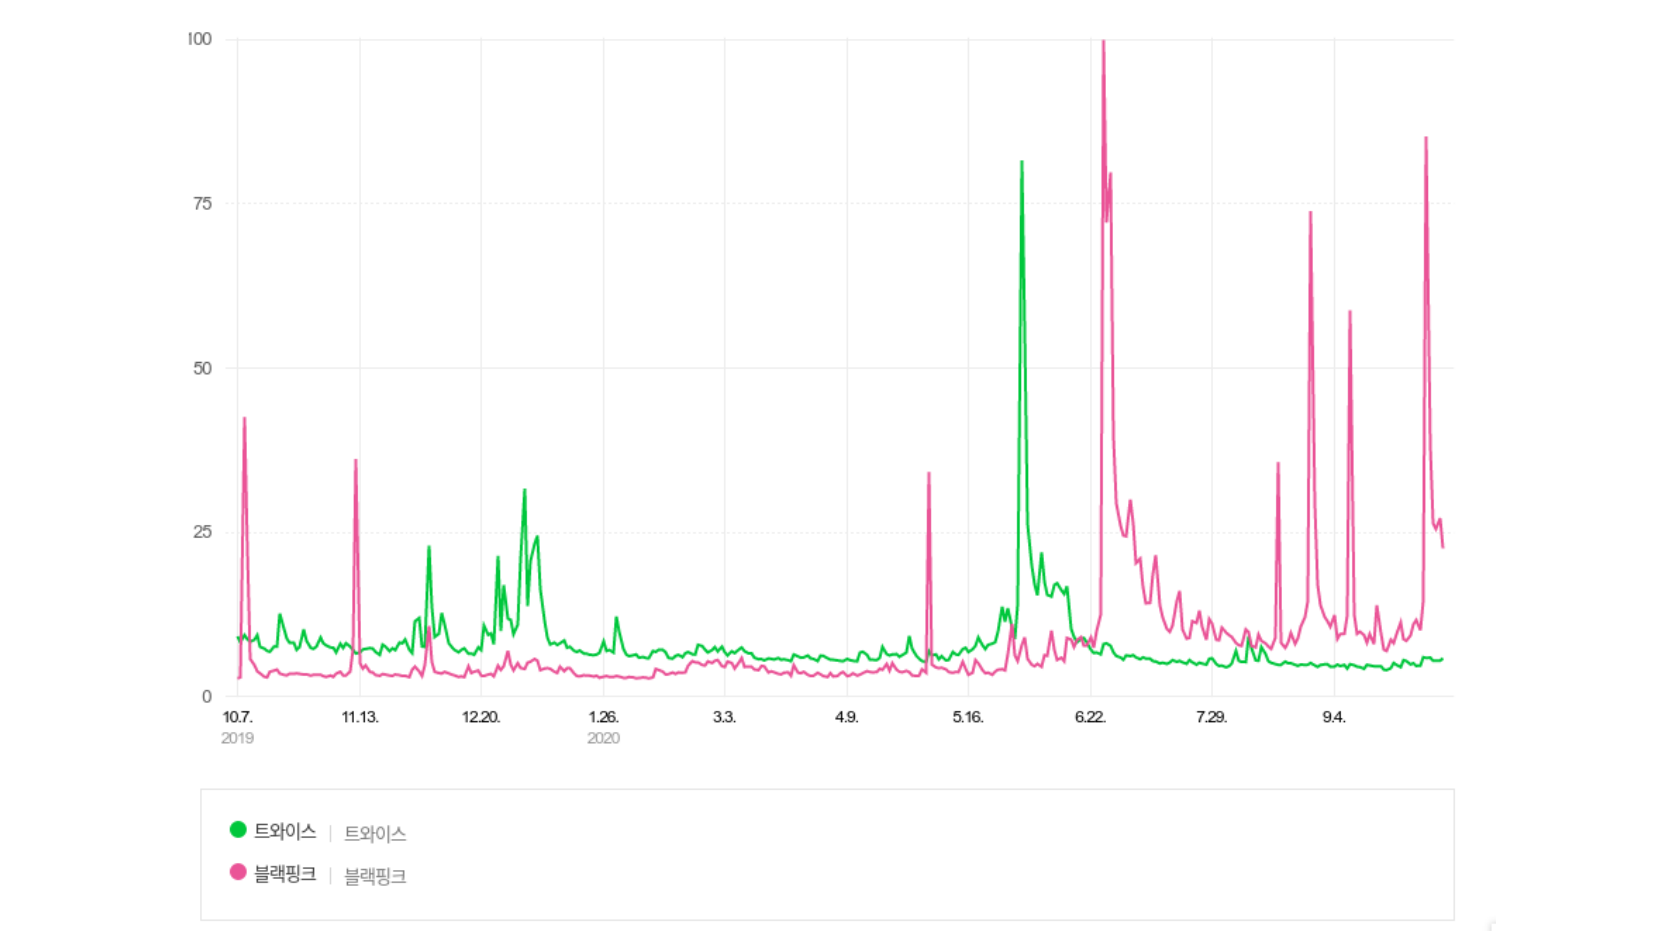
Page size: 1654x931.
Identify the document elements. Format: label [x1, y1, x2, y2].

picture [161, 0, 1496, 931]
